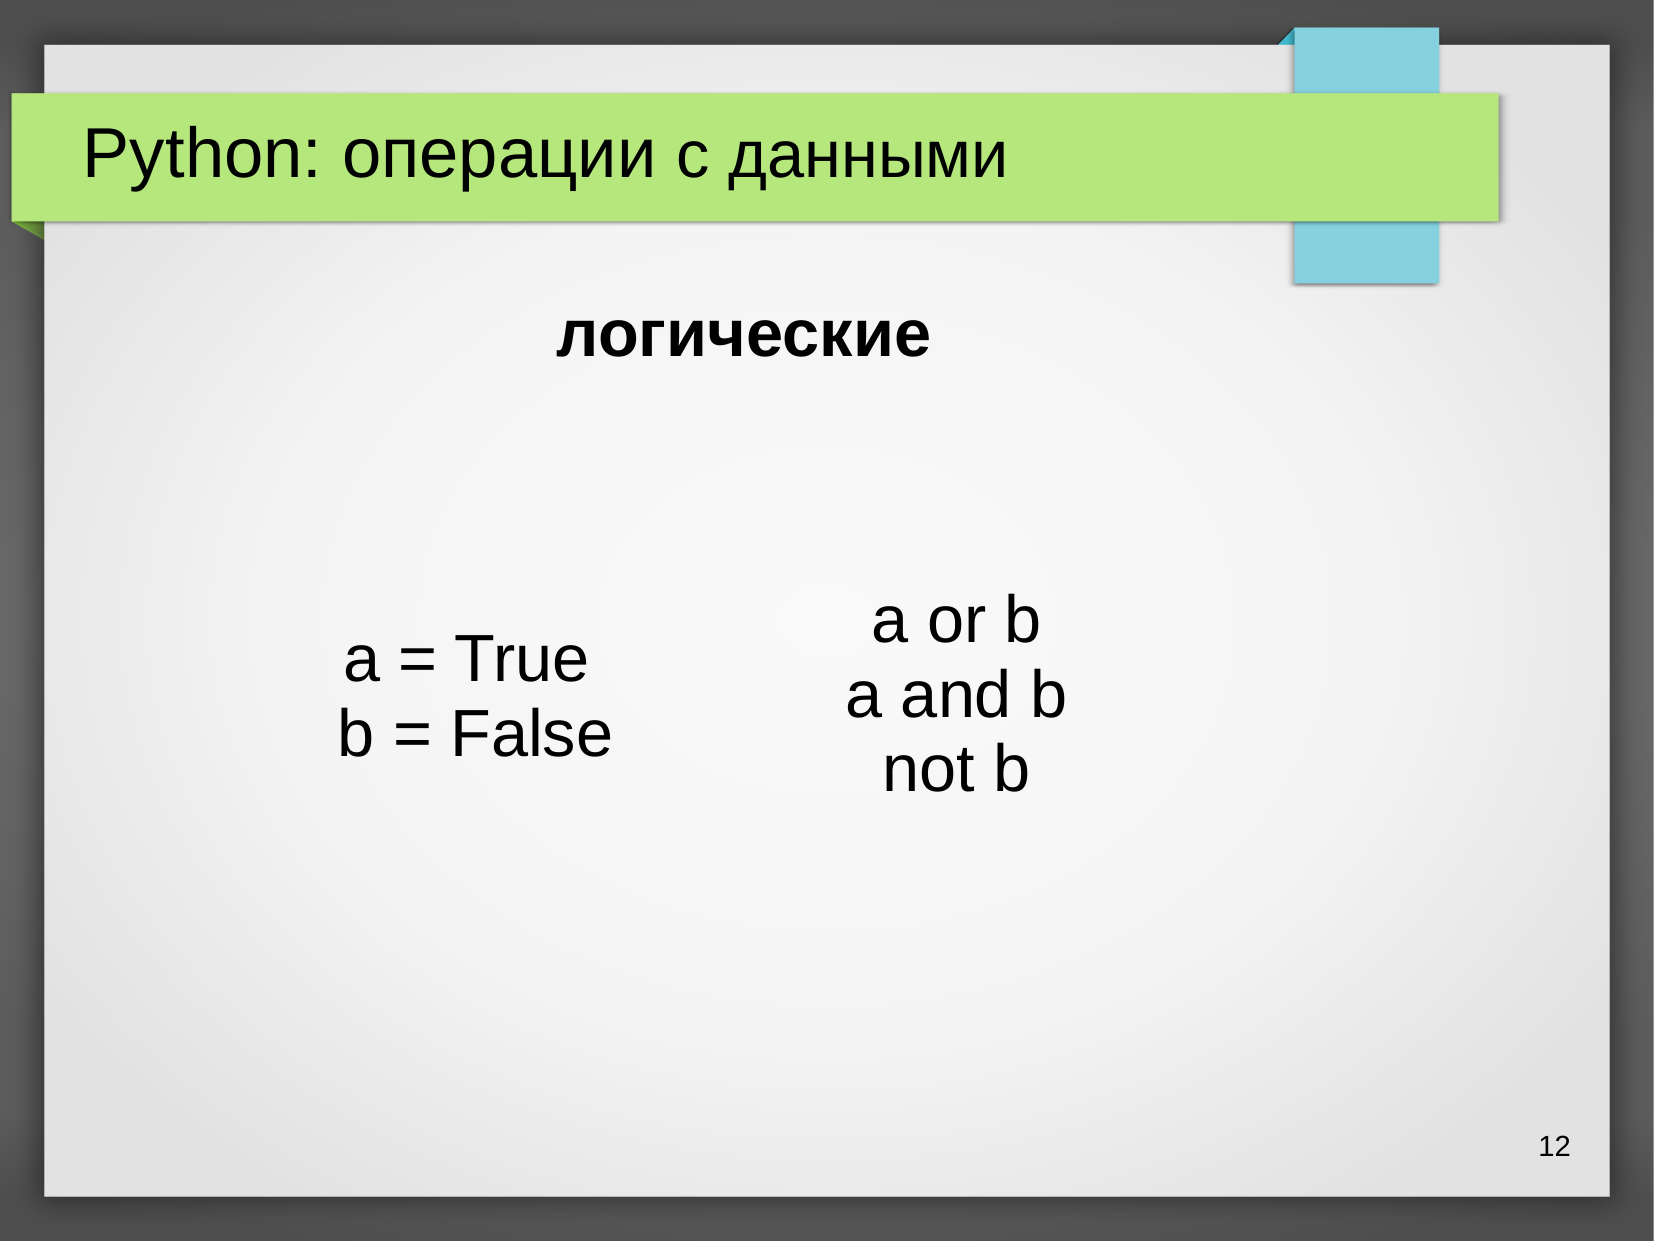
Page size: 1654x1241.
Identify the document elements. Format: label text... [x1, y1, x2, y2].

title Python: операции с данными [82, 49, 1571, 257]
text_box a or b a and b not b [767, 507, 1146, 1030]
picture [0, 0, 1654, 1241]
text_box логические [448, 257, 1040, 485]
text_box a = True b = False [224, 552, 709, 839]
